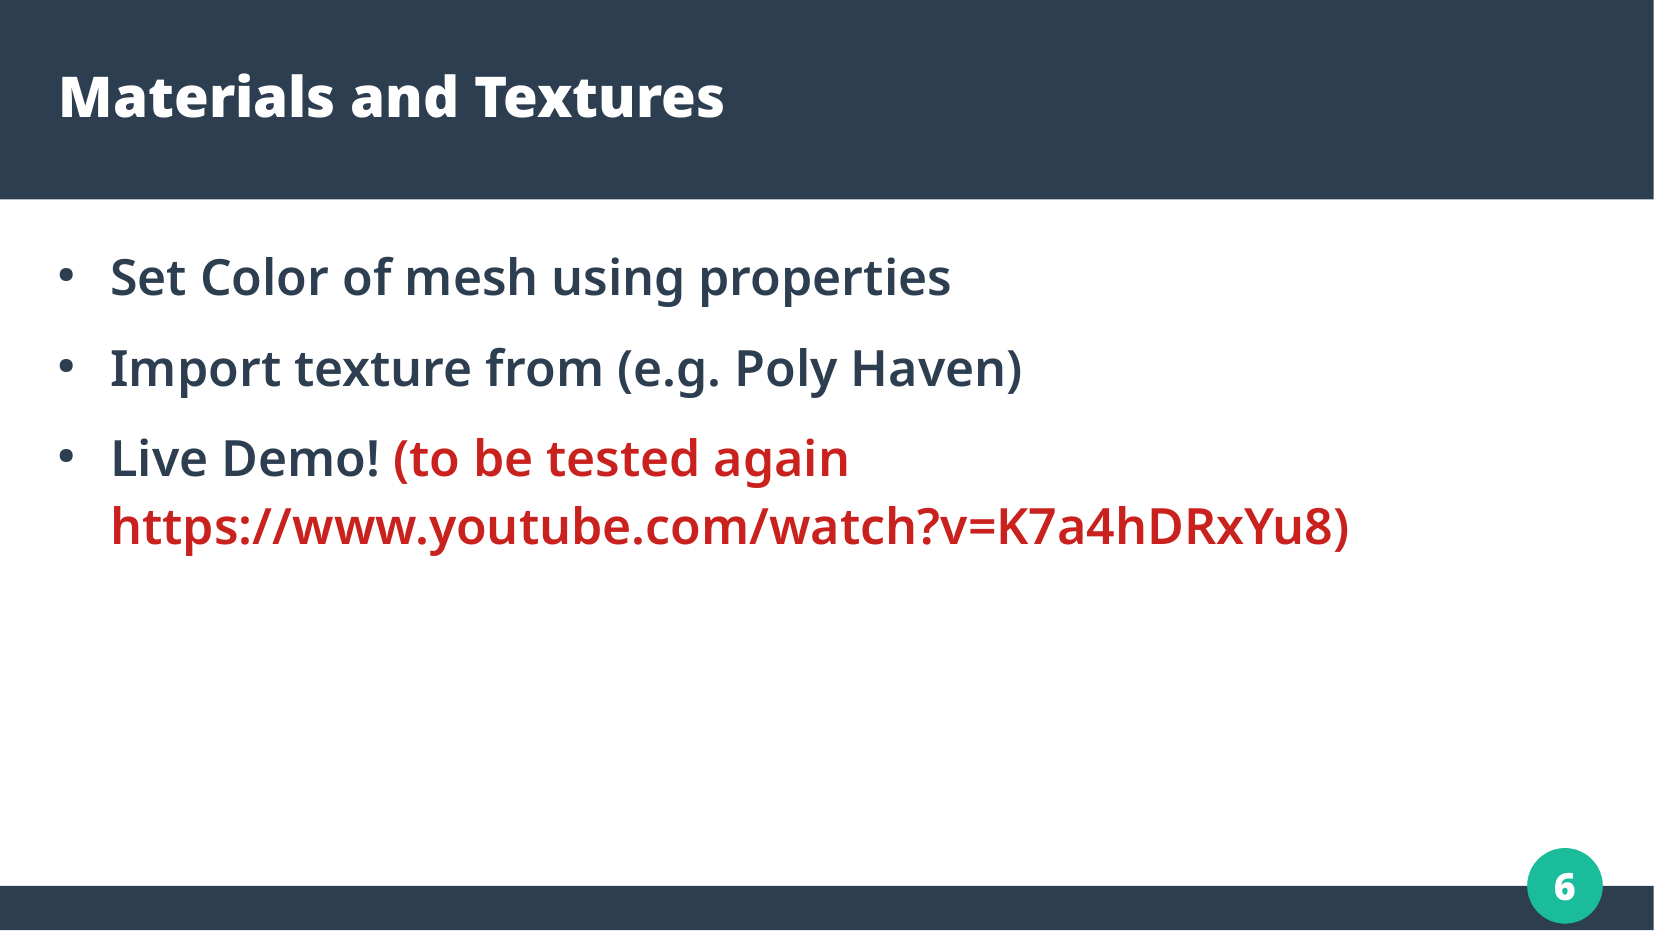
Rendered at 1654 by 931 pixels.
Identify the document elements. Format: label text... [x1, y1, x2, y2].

list Set Color of mesh using properties Import texture from (e.g. Poly Haven) Live Demo! (to be tested again https://www.youtube.com/watch?v=K7a4hDRxYu8) [39, 242, 1576, 863]
title Materials and Textures [59, 37, 1595, 156]
